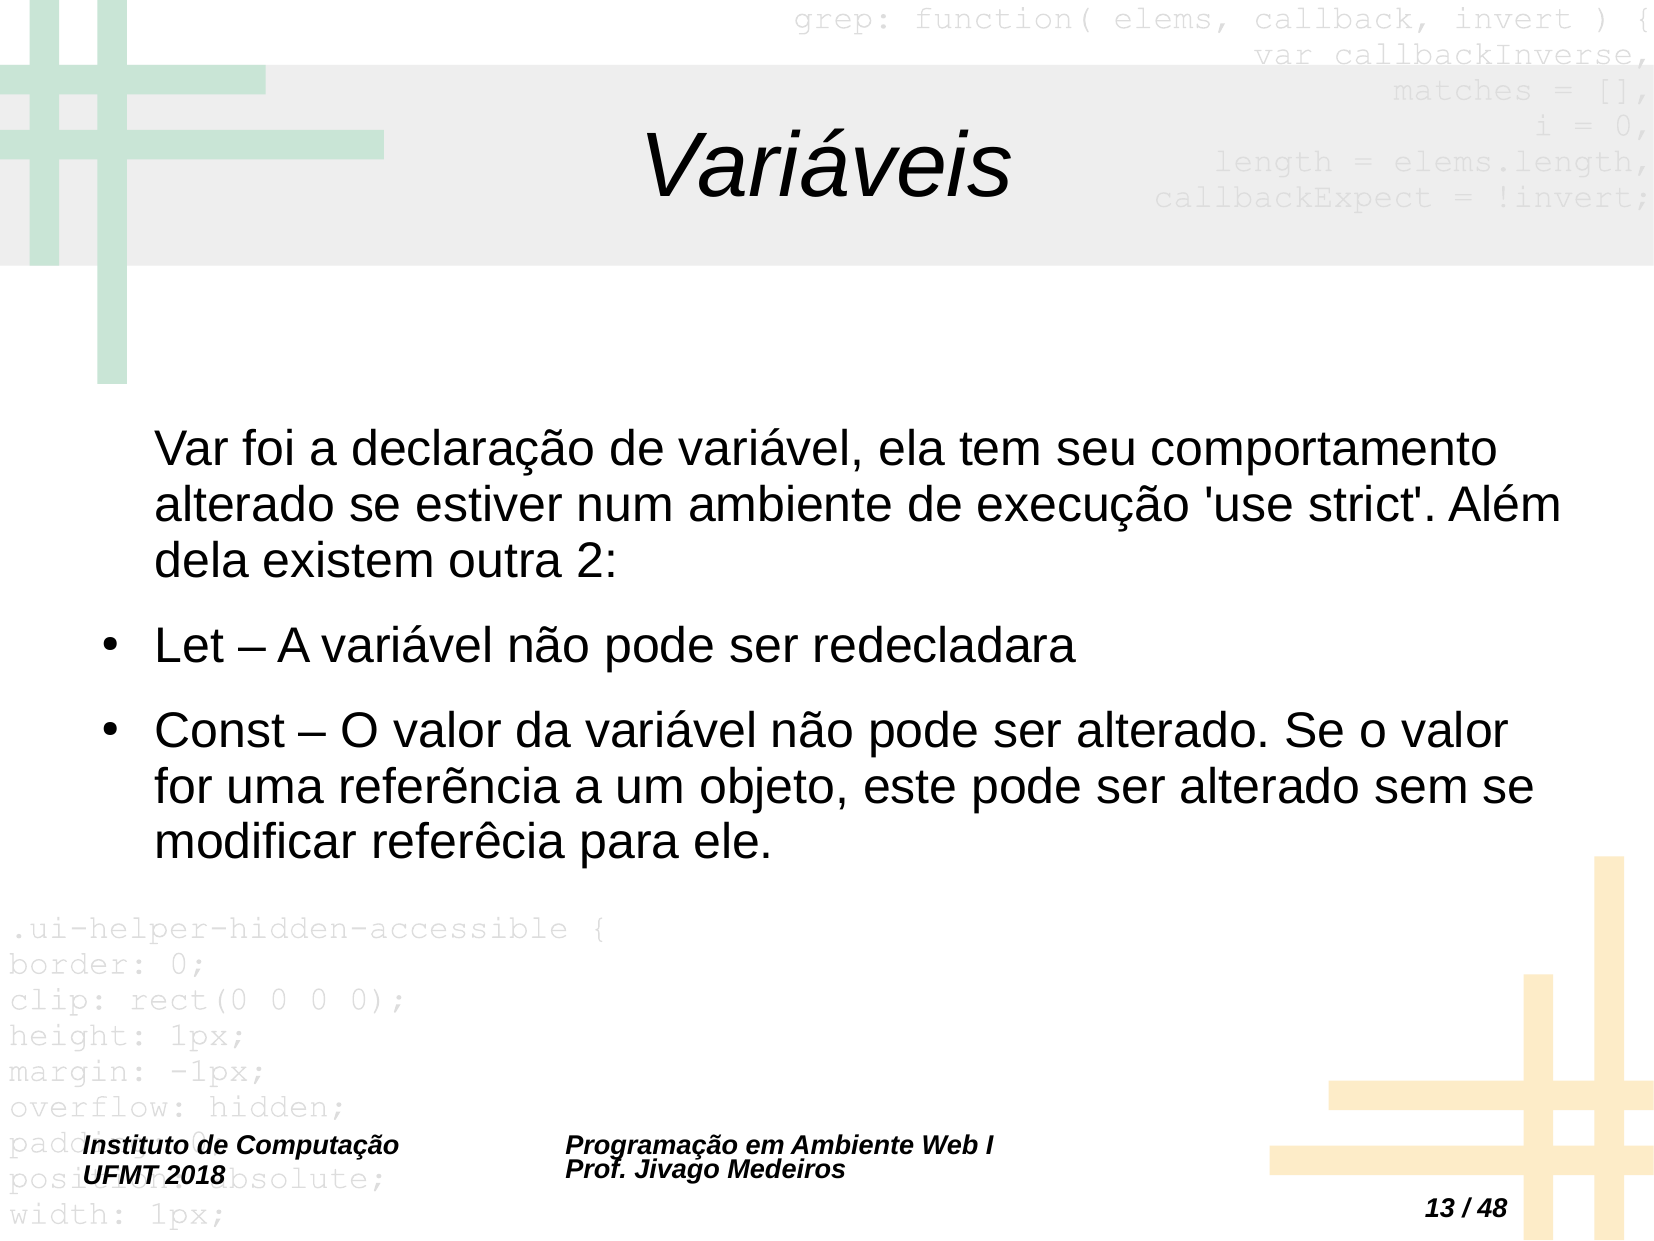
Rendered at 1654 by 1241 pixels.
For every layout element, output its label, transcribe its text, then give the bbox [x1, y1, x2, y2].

list Var foi a declaração de variável, ela tem seu comportamento alterado se estiver num ambiente de execução 'use strict'. Além dela existem outra 2: Let – A variável não pode ser redecladara Const – O valor da variável não pode ser alterado. Se o valor for uma referẽncia a um objeto, este pode ser alterado sem se modificar referêcia para ele. [83, 285, 1572, 1005]
title Variáveis [82, 61, 1571, 269]
